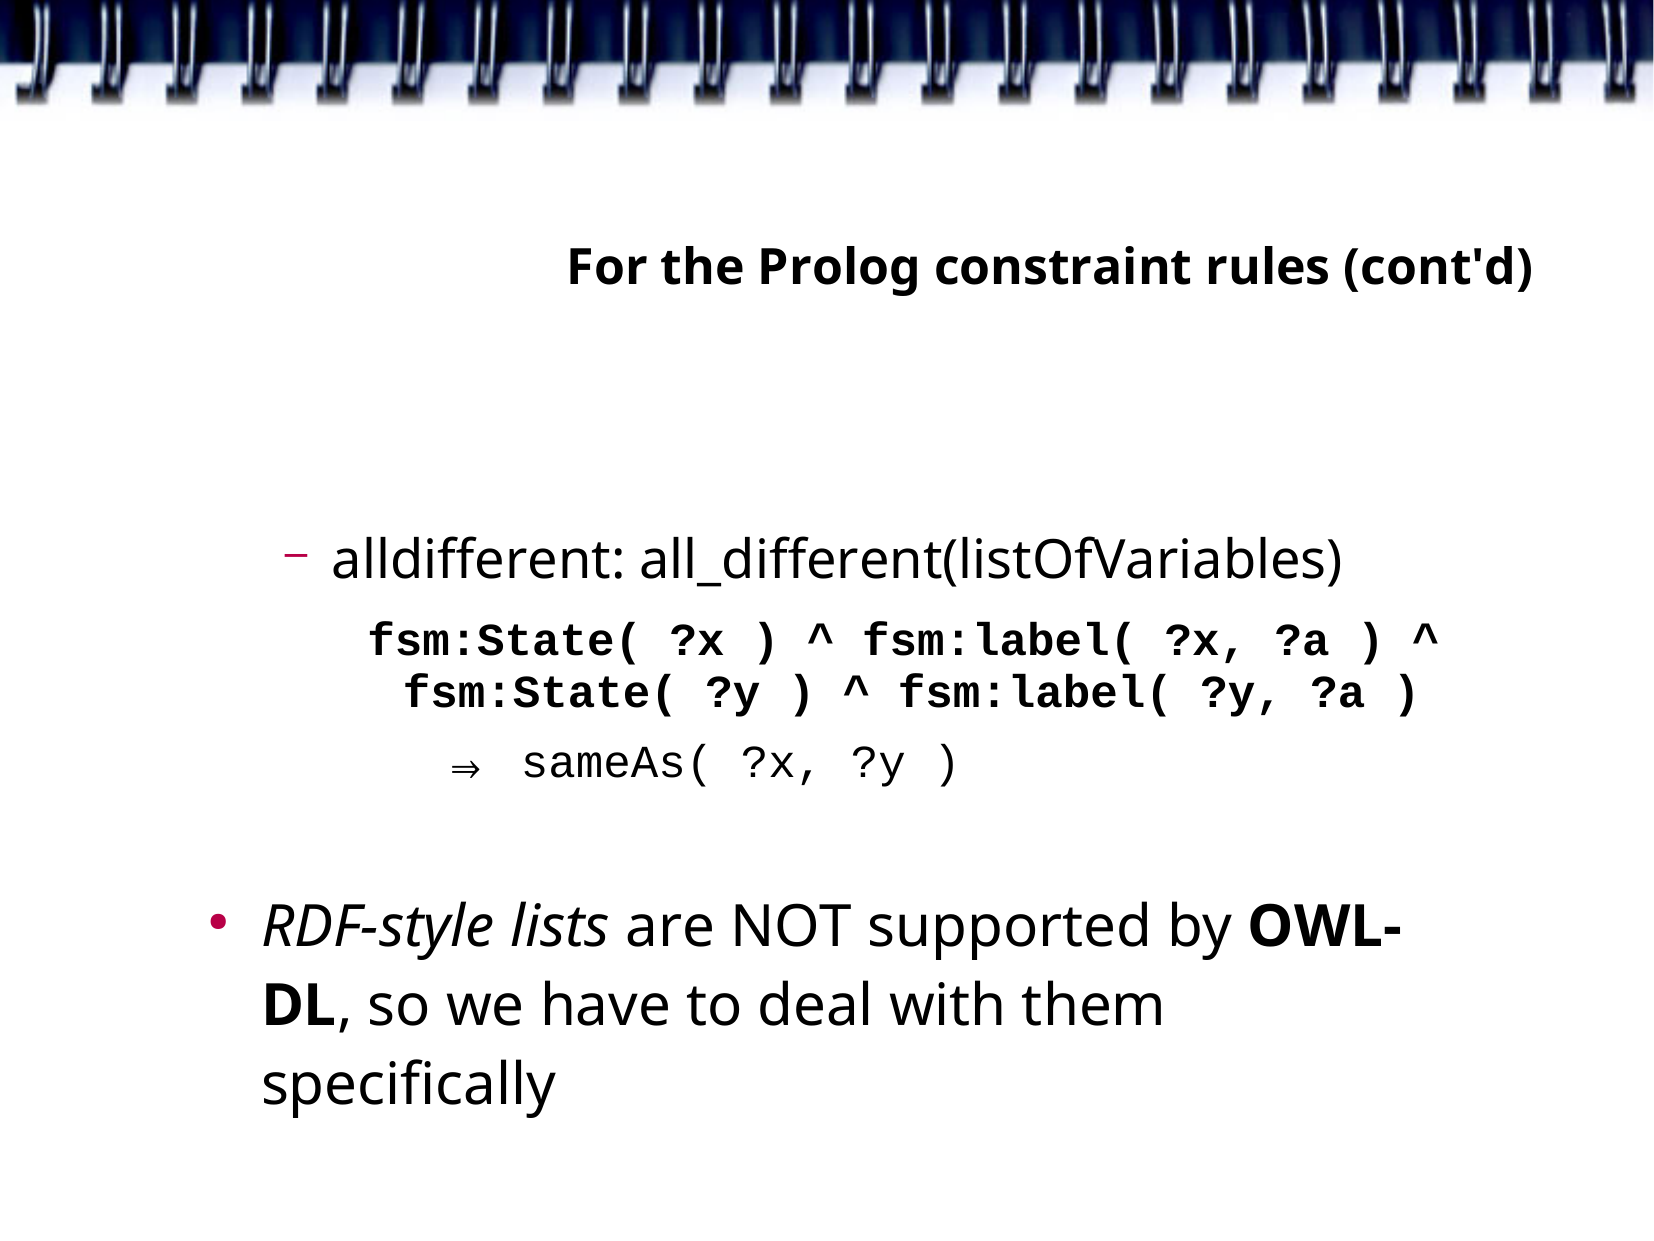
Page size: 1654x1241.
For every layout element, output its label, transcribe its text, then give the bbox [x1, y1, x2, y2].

title For the Prolog constraint rules (cont'd) [139, 161, 1535, 370]
picture [0, 0, 1654, 121]
list alldifferent: all_different(listOfVariables) fsm:State( ?x ) ^ fsm:label( ?x, ?a ) ^ fsm:State( ?y ) ^ fsm:label( ?y, ?a ) ⇒ sameAs( ?x, ?y ) RDF-style lists are NOT supported by OWL-DL, so we have to deal with them specifically [190, 520, 1472, 1160]
